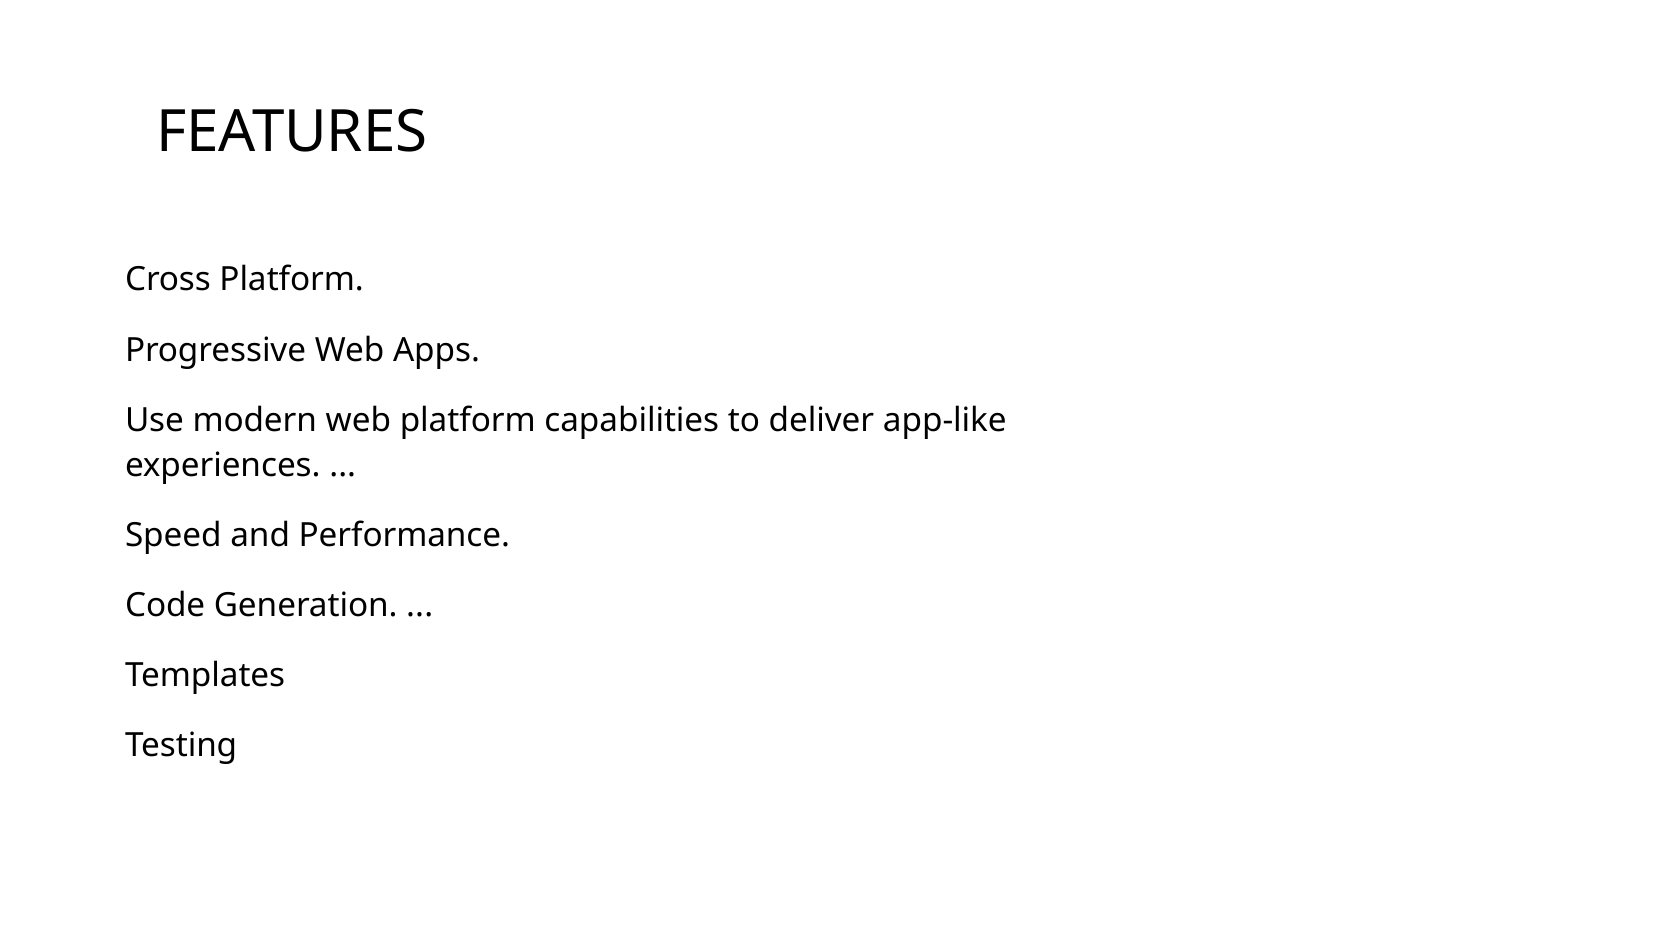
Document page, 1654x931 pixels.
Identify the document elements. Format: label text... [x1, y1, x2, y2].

text_box Cross Platform. Progressive Web Apps. Use modern web platform capabilities to deliver app-like experiences. ... Speed and Performance. Code Generation. ... Templates Testing [110, 248, 1170, 736]
title FEATURES [103, 50, 482, 206]
